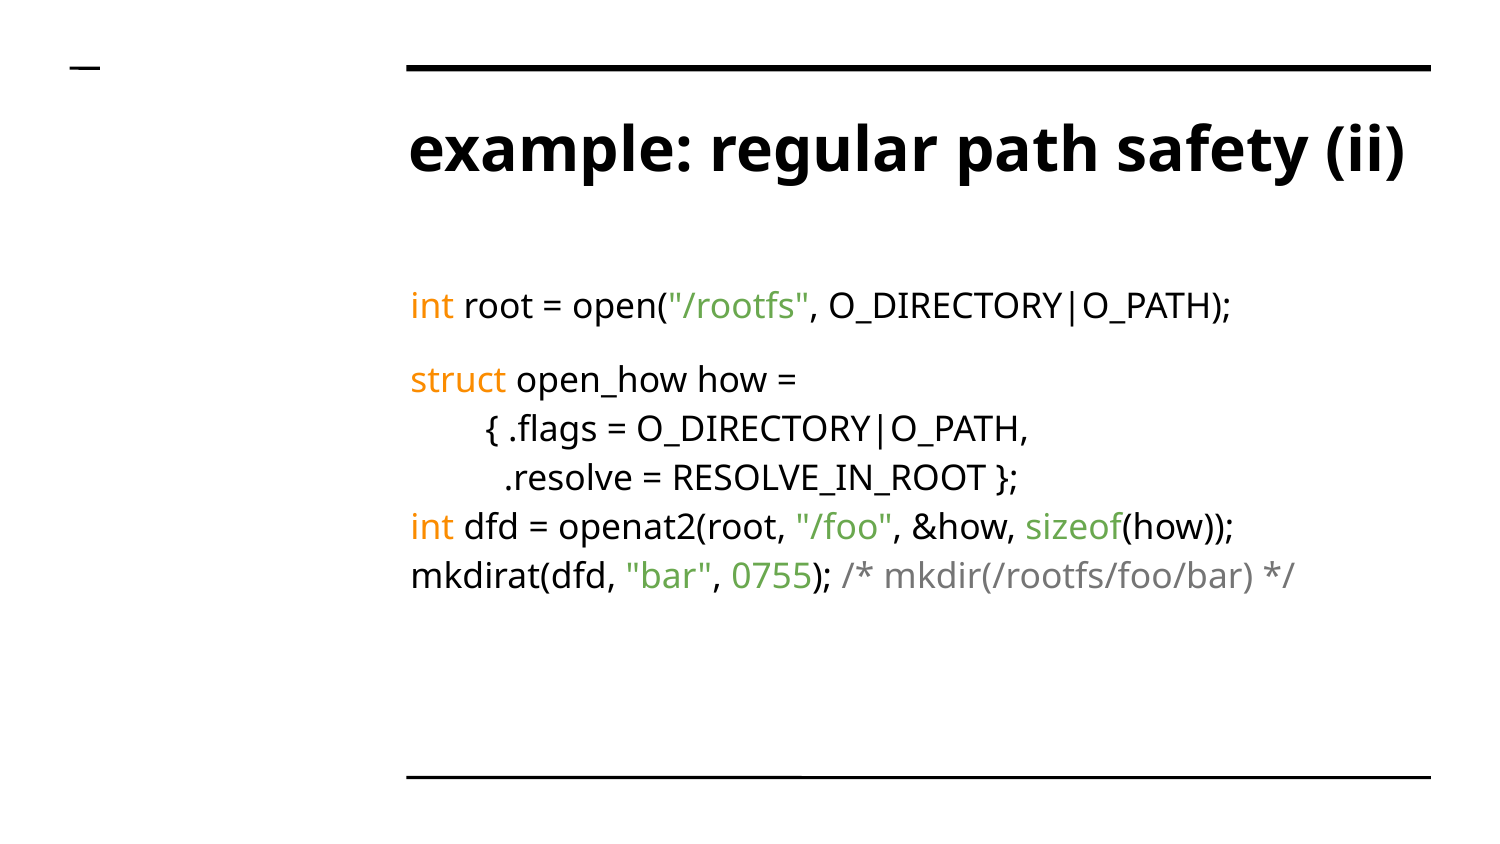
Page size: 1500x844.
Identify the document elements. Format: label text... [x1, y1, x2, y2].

title example: regular path safety (ii) [393, 94, 1431, 199]
list int root = open("/rootfs", O_DIRECTORY|O_PATH); struct open_how how = { .flags = O_DIRECTORY|O_PATH, .resolve = RESOLVE_IN_ROOT }; int dfd = openat2(root, "/foo", &how, sizeof(how)); mkdirat(dfd, "bar", 0755); /* mkdir(/rootfs/foo/bar) */ [395, 261, 1433, 755]
